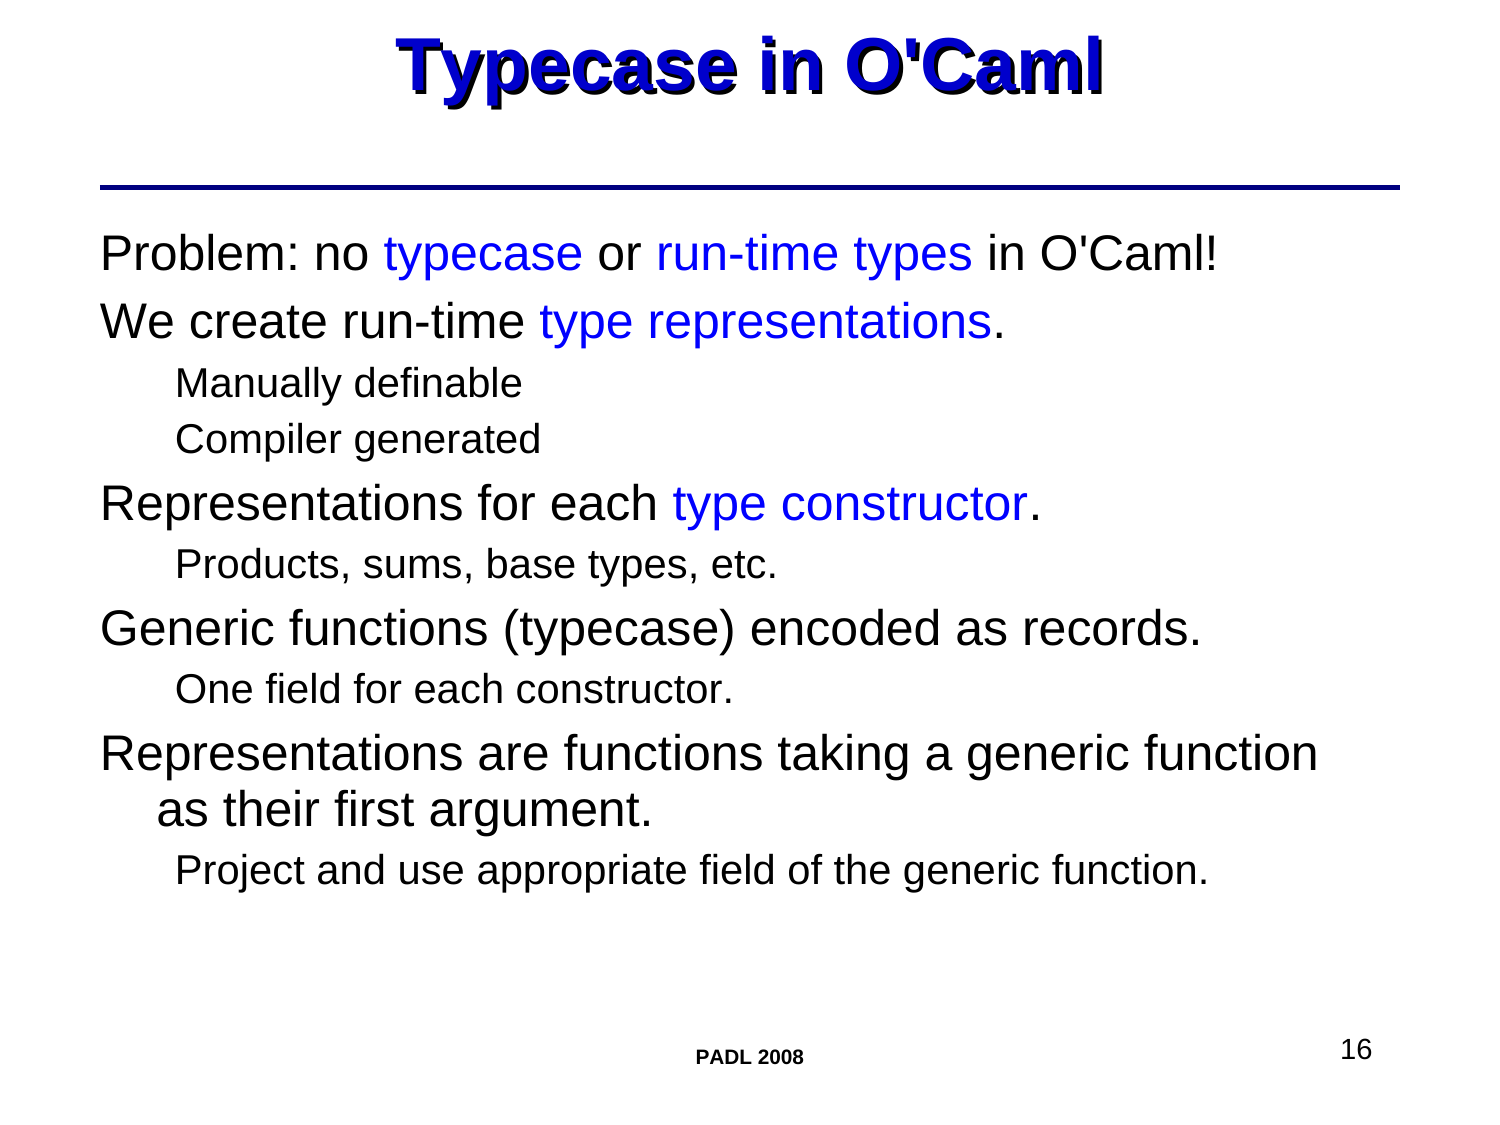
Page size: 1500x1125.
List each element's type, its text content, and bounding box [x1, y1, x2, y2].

list Problem: no typecase or run-time types in O'Caml! We create run-time type representations. Manually definable Compiler generated Representations for each type constructor. Products, sums, base types, etc. Generic functions (typecase) encoded as records. One field for each constructor. Representations are functions taking a generic function as their first argument. Project and use appropriate field of the generic function. [99, 224, 1375, 986]
title Typecase in O'Caml [99, 0, 1401, 156]
